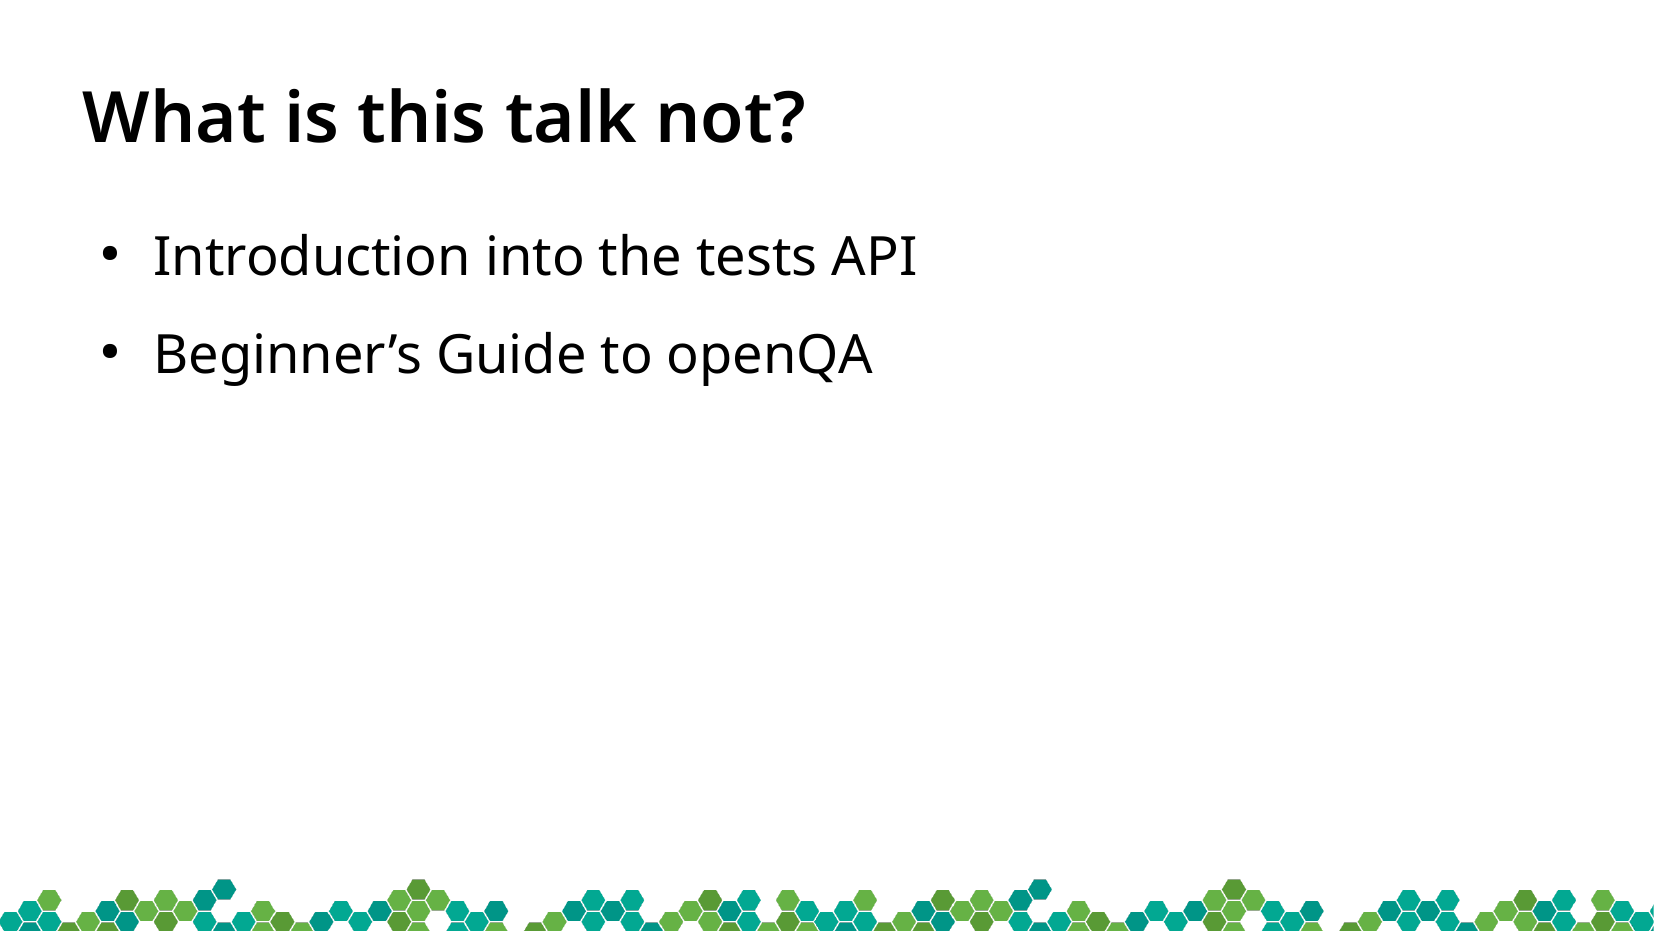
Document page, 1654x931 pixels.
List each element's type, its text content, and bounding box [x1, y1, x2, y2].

title What is this talk not? [82, 37, 1571, 193]
list Introduction into the tests API Beginner’s Guide to openQA [82, 217, 1571, 758]
picture [0, 871, 1654, 931]
